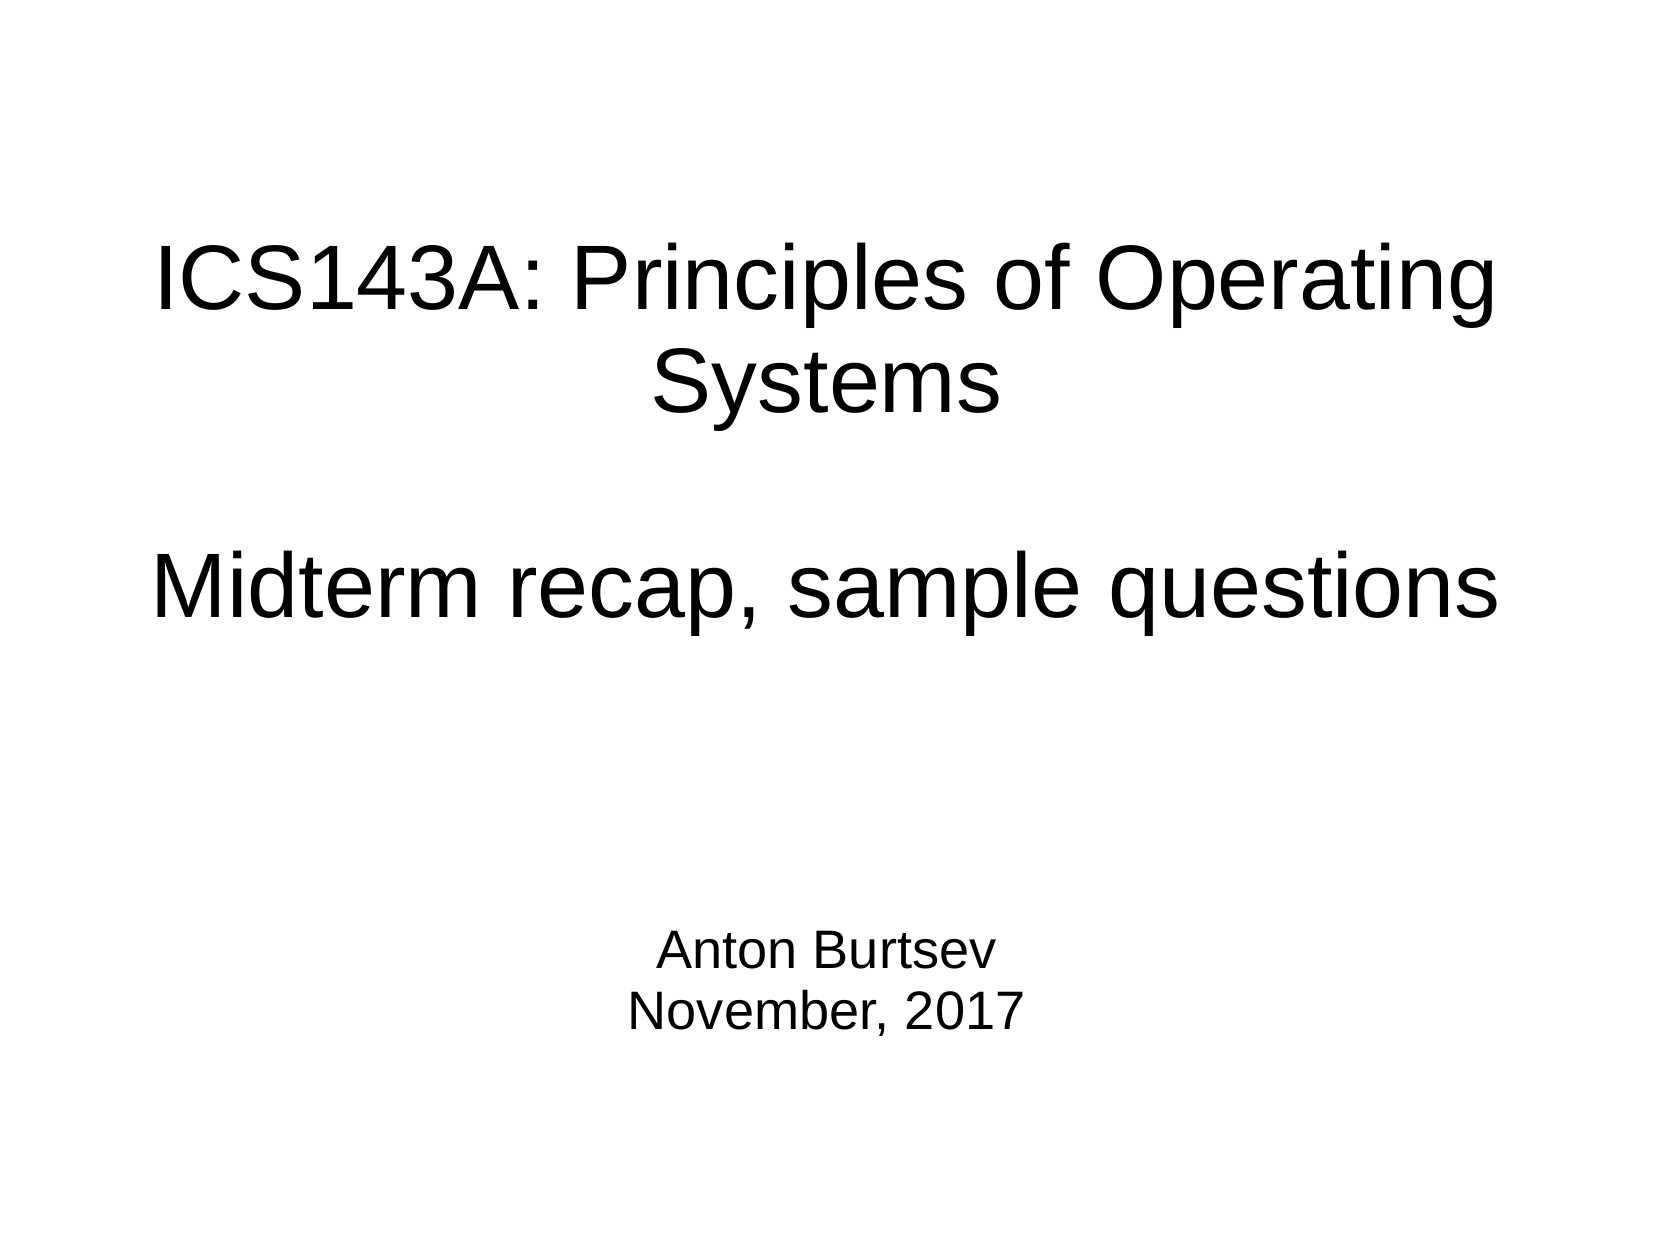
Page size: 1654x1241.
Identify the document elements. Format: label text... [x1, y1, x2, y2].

subtitle Anton Burtsev November, 2017 [82, 637, 1571, 1109]
title ICS143A: Principles of Operating Systems Midterm recap, sample questions [82, 113, 1571, 637]
